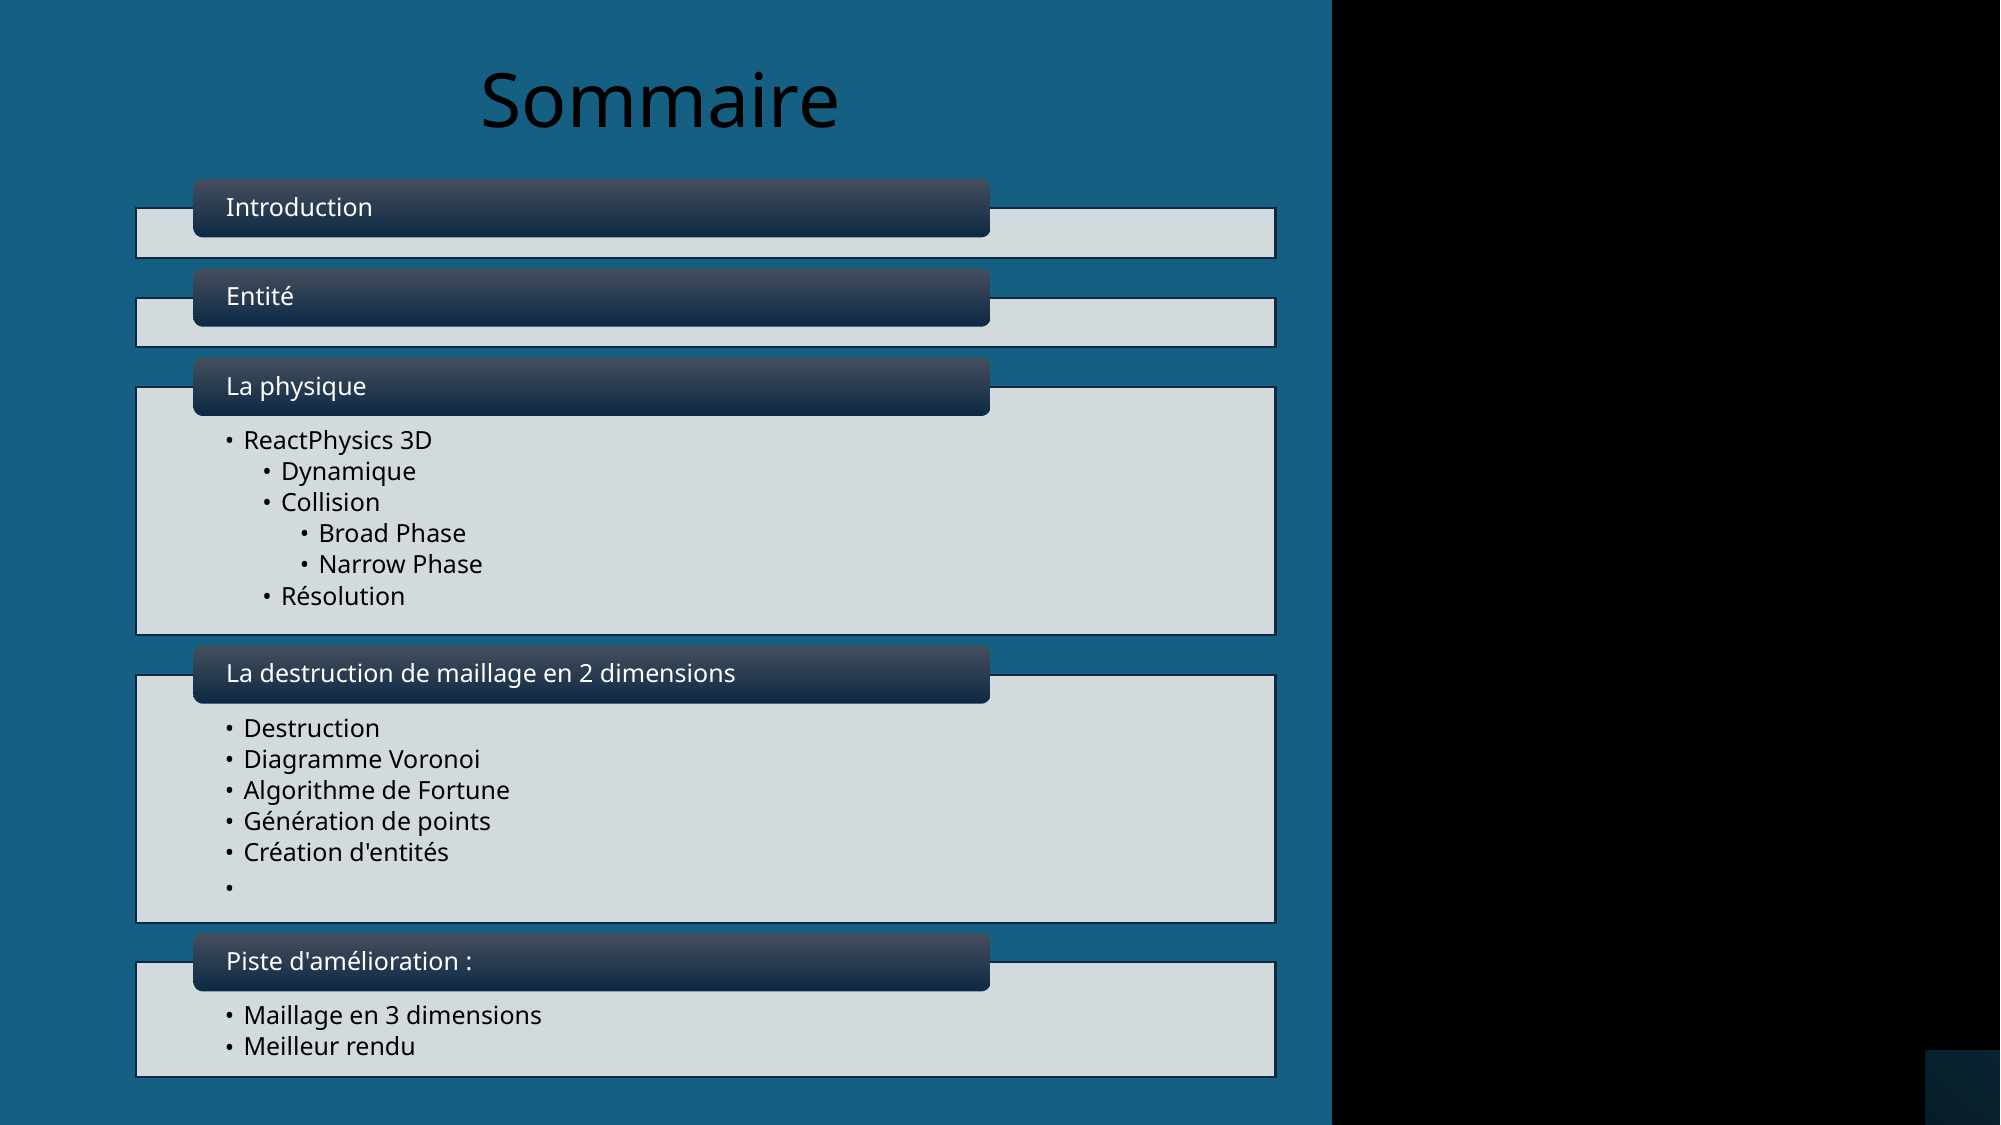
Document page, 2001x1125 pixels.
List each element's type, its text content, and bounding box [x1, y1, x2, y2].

text_box Destruction Diagramme Voronoi Algorithme de Fortune Génération de points Création d'entités [136, 674, 1276, 923]
text_box Introduction [193, 179, 991, 238]
title Sommaire [465, 36, 867, 152]
text_box [0, 0, 2000, 1125]
text_box Maillage en 3 dimensions Meilleur rendu [136, 962, 1276, 1078]
text_box Piste d'amélioration : [193, 933, 991, 992]
text_box La physique [193, 357, 991, 416]
text_box La destruction de maillage en 2 dimensions [193, 645, 991, 704]
text_box Entité [193, 268, 991, 327]
text_box ReactPhysics 3D Dynamique Collision Broad Phase Narrow Phase Résolution [136, 386, 1276, 635]
